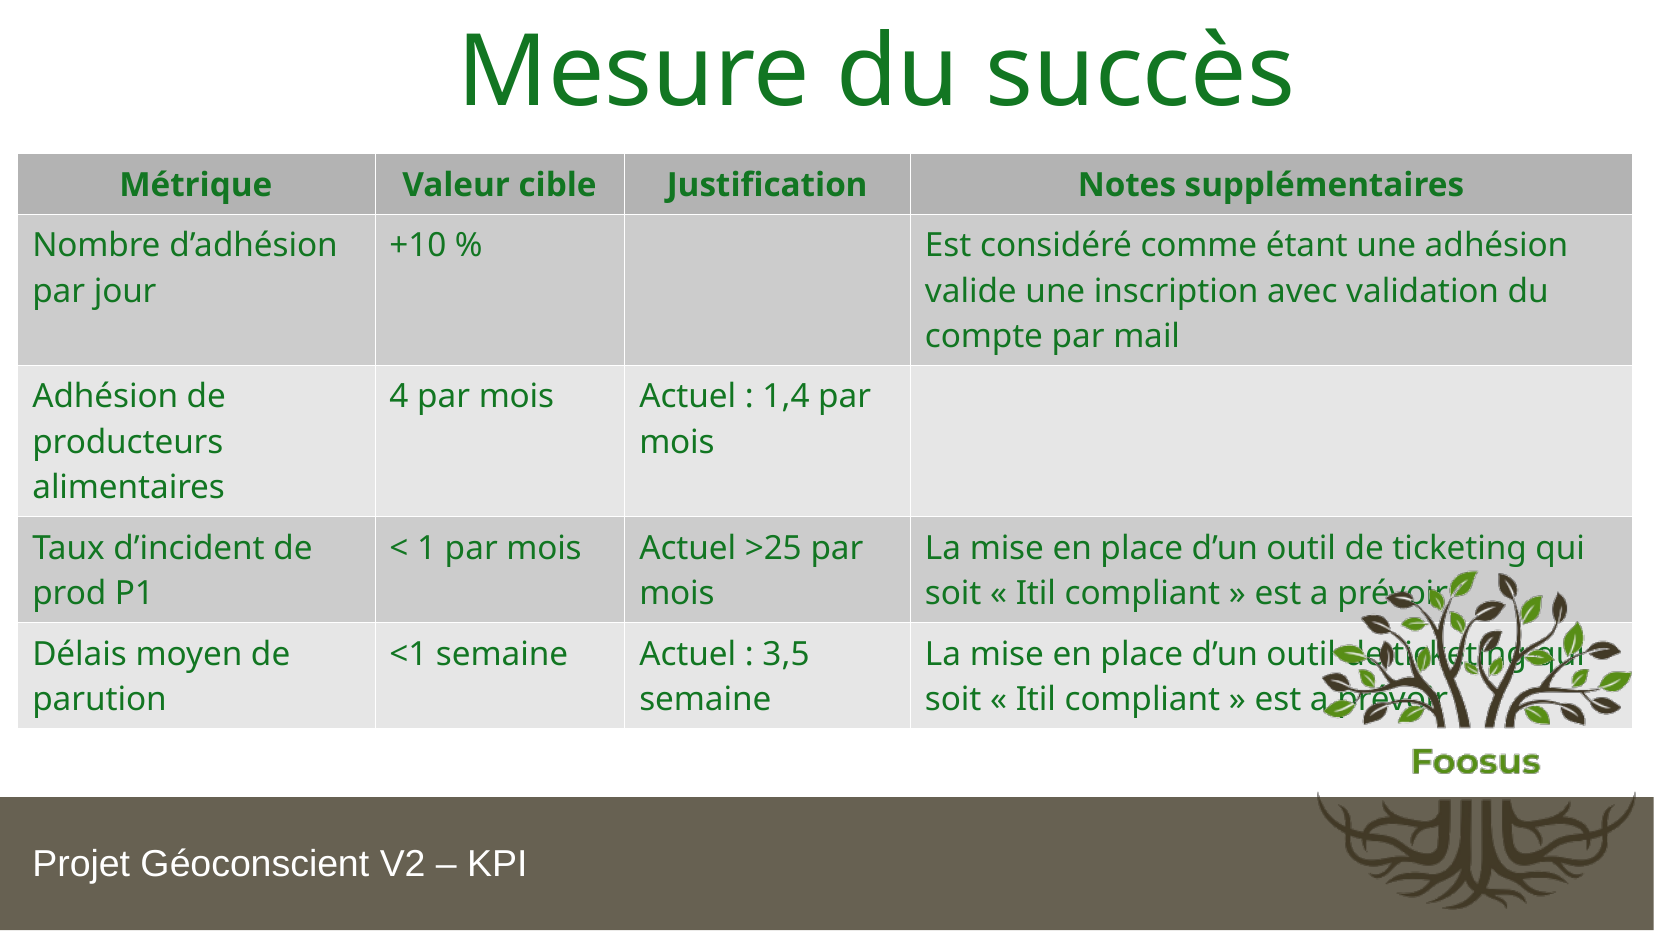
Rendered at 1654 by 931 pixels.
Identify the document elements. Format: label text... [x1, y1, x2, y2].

table_cell La mise en place d’un outil de ticketing qui soit « Itil compliant » est a prévoir [911, 623, 1299, 728]
table_header Justification [625, 154, 910, 214]
table_cell Actuel : 3,5 semaine [625, 623, 910, 728]
table_header Métrique [18, 154, 375, 214]
picture [1299, 560, 1654, 797]
table_cell Actuel >25 par mois [625, 517, 910, 622]
table_cell +10 % [376, 215, 624, 365]
table_cell Taux d’incident de prod P1 [18, 517, 375, 622]
table_cell 4 par mois [376, 366, 624, 516]
table_cell Délais moyen de parution [18, 623, 375, 728]
table_header Notes supplémentaires [911, 154, 1632, 214]
table_header Valeur cible [376, 154, 624, 214]
table_cell Actuel : 1,4 par mois [625, 366, 910, 516]
text_box Projet Géoconscient V2 – KPI [17, 835, 1329, 931]
text_box Mesure du succès [442, 0, 1388, 119]
table_cell [625, 215, 910, 365]
table_cell La mise en place d’un outil de ticketing qui soit « Itil compliant » est a prévoir [911, 517, 1632, 622]
text_box [0, 797, 1654, 931]
table_cell < 1 par mois [376, 517, 624, 622]
table_cell Nombre d’adhésion par jour [18, 215, 375, 365]
table_cell Est considéré comme étant une adhésion valide une inscription avec validation du compte par mail [911, 215, 1632, 365]
table_cell [911, 366, 1632, 516]
table_cell <1 semaine [376, 623, 624, 728]
table_cell Adhésion de producteurs alimentaires [18, 366, 375, 516]
